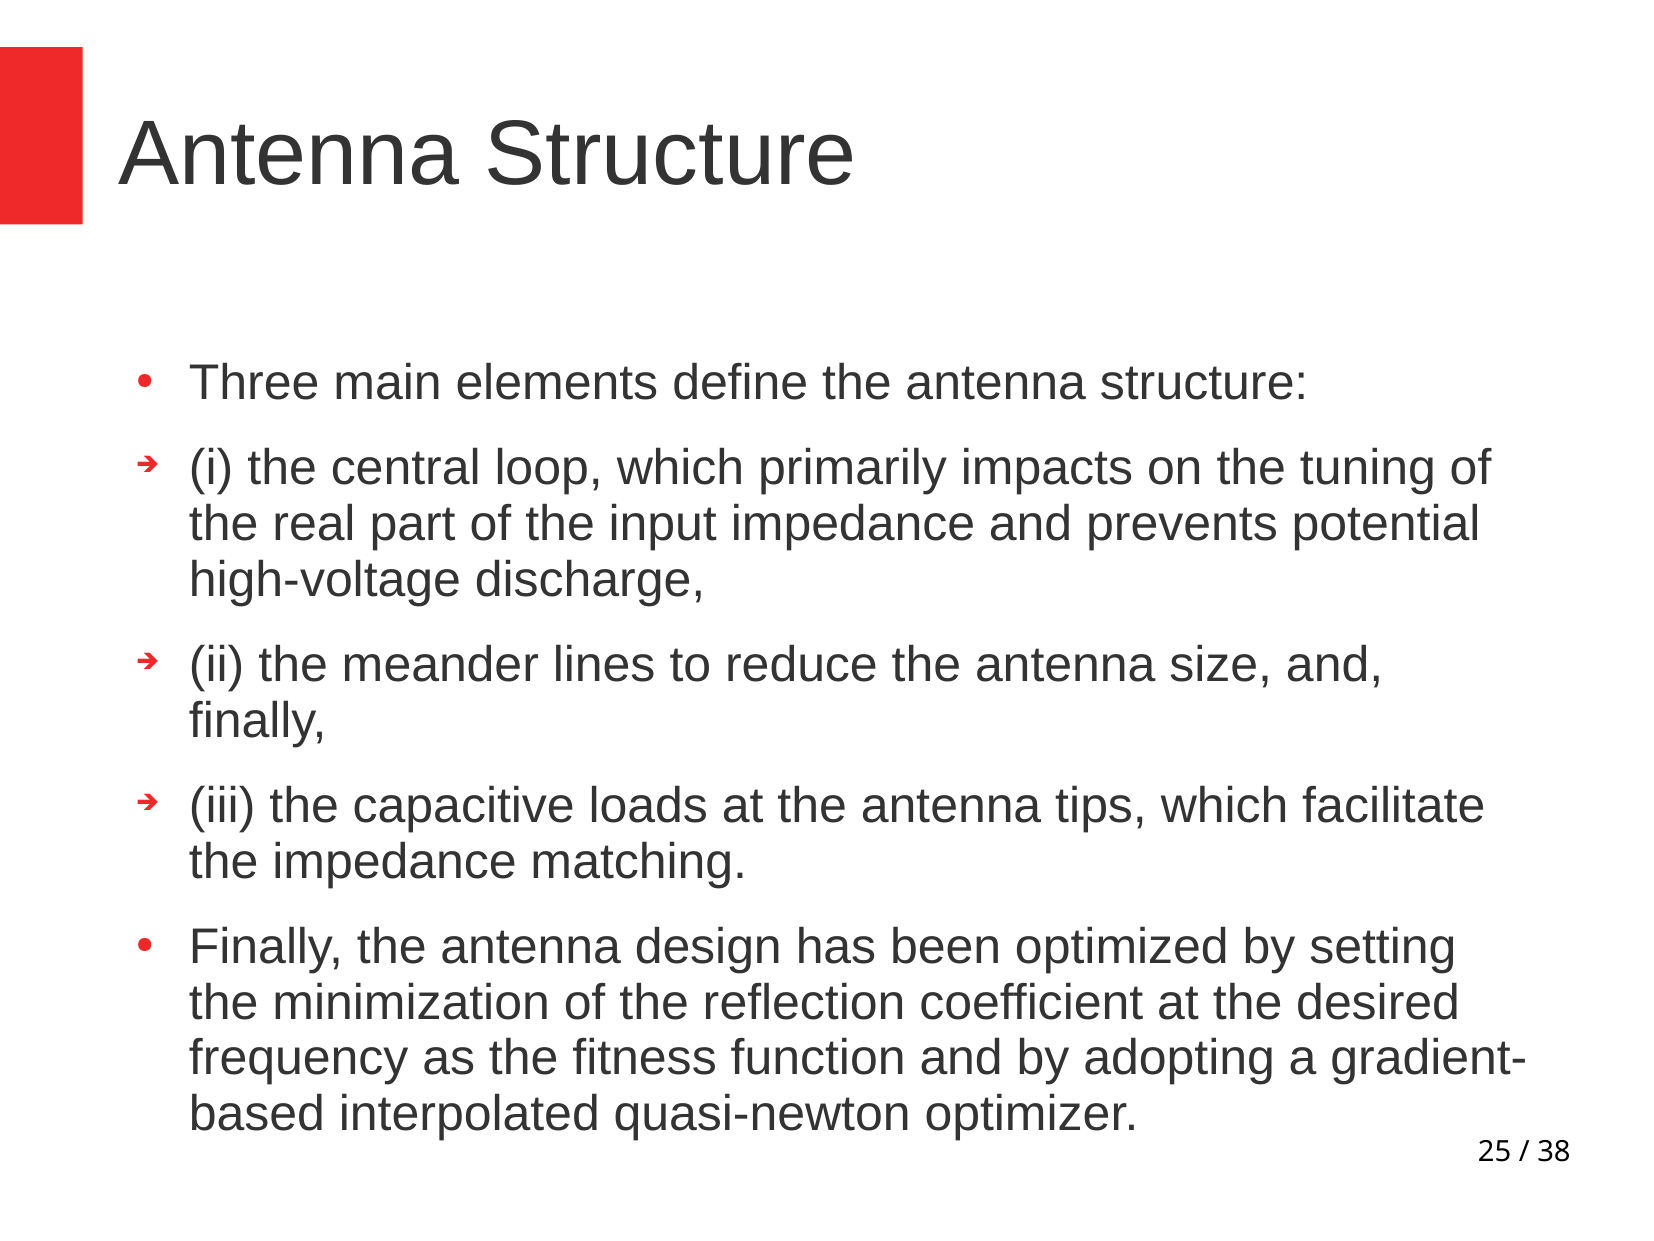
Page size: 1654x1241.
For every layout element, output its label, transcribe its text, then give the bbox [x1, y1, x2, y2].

list Three main elements define the antenna structure: (i) the central loop, which primarily impacts on the tuning of the real part of the input impedance and prevents potential high-voltage discharge, (ii) the meander lines to reduce the antenna size, and, finally, (iii) the capacitive loads at the antenna tips, which facilitate the impedance matching. Finally, the antenna design has been optimized by setting the minimization of the reflection coefficient at the desired frequency as the fitness function and by adopting a gradient- based interpolated quasi-newton optimizer. [118, 354, 1536, 1074]
title Antenna Structure [118, 49, 1571, 257]
